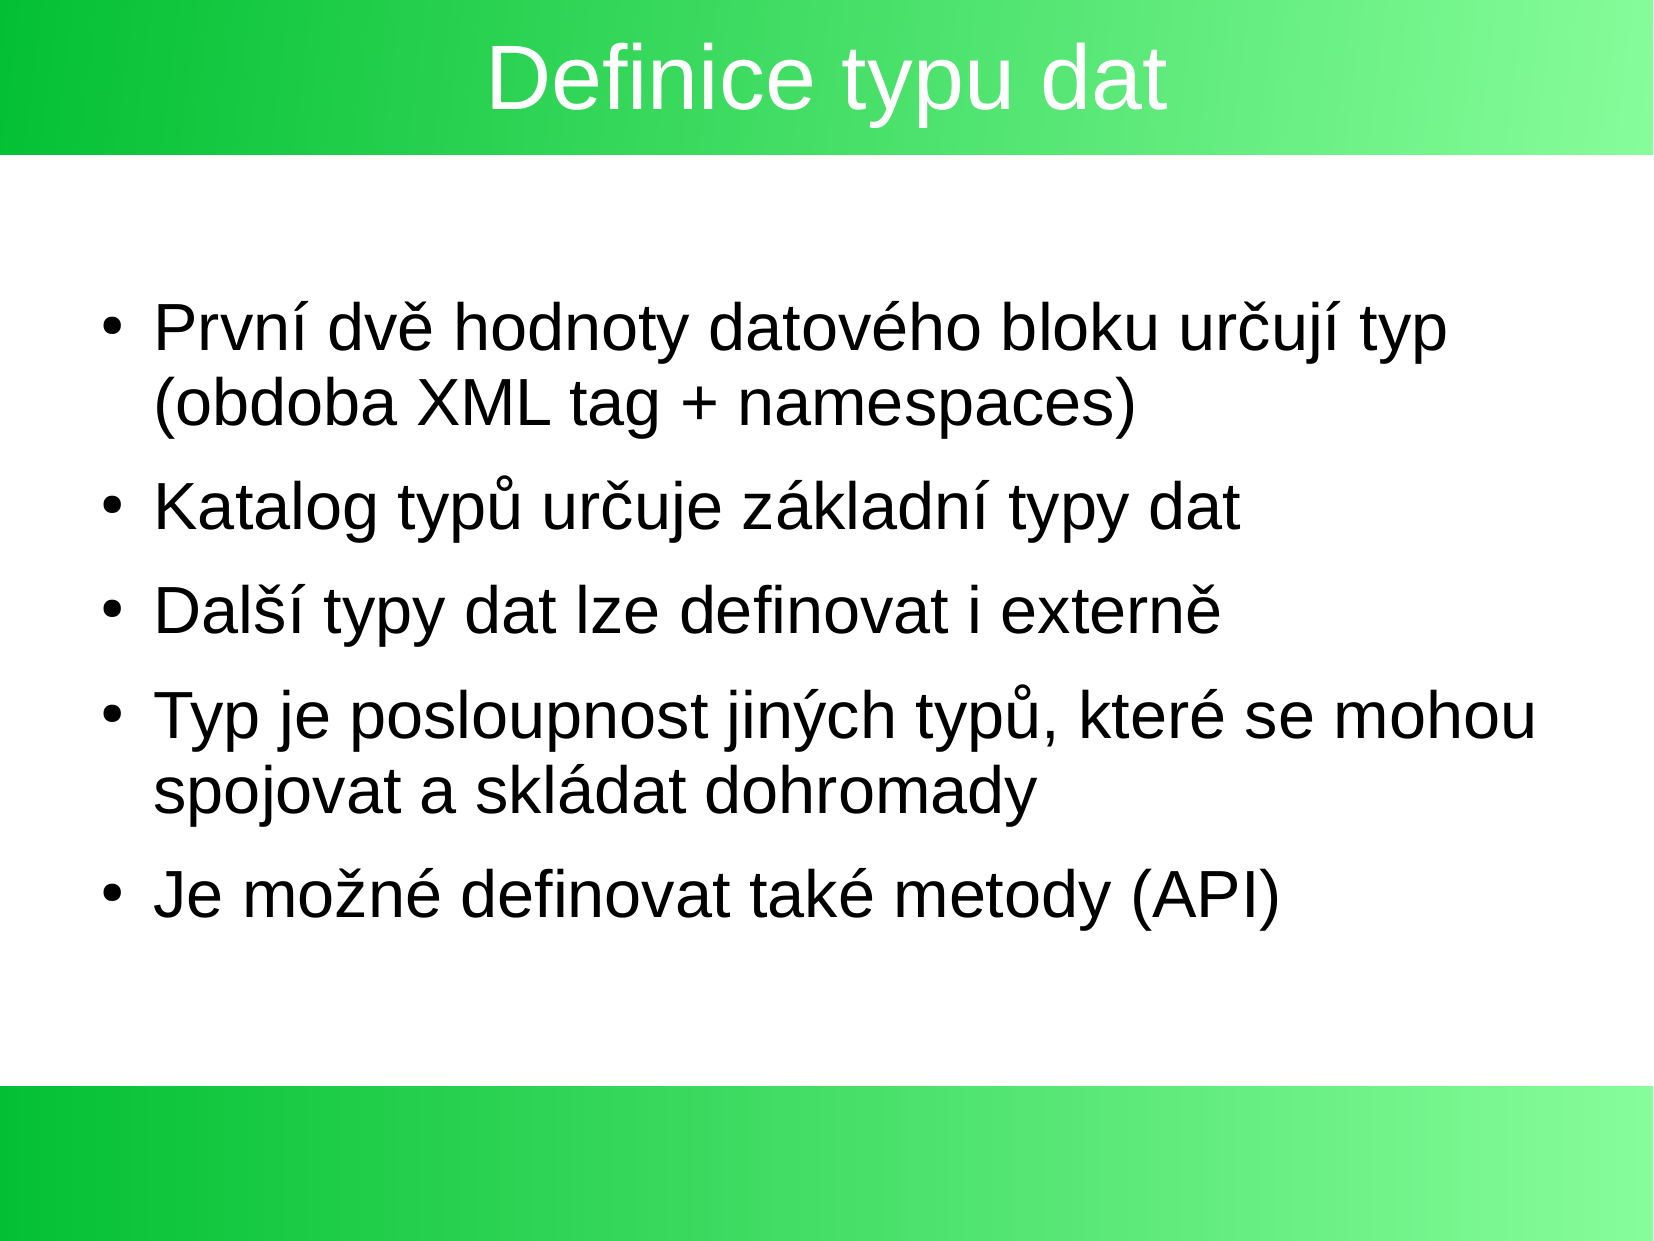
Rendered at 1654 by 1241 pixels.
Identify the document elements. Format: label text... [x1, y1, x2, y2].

title Definice typu dat [82, 25, 1571, 130]
list První dvě hodnoty datového bloku určují typ (obdoba XML tag + namespaces) Katalog typů určuje základní typy dat Další typy dat lze definovat i externě Typ je posloupnost jiných typů, které se mohou spojovat a skládat dohromady Je možné definovat také metody (API) [82, 290, 1571, 1010]
